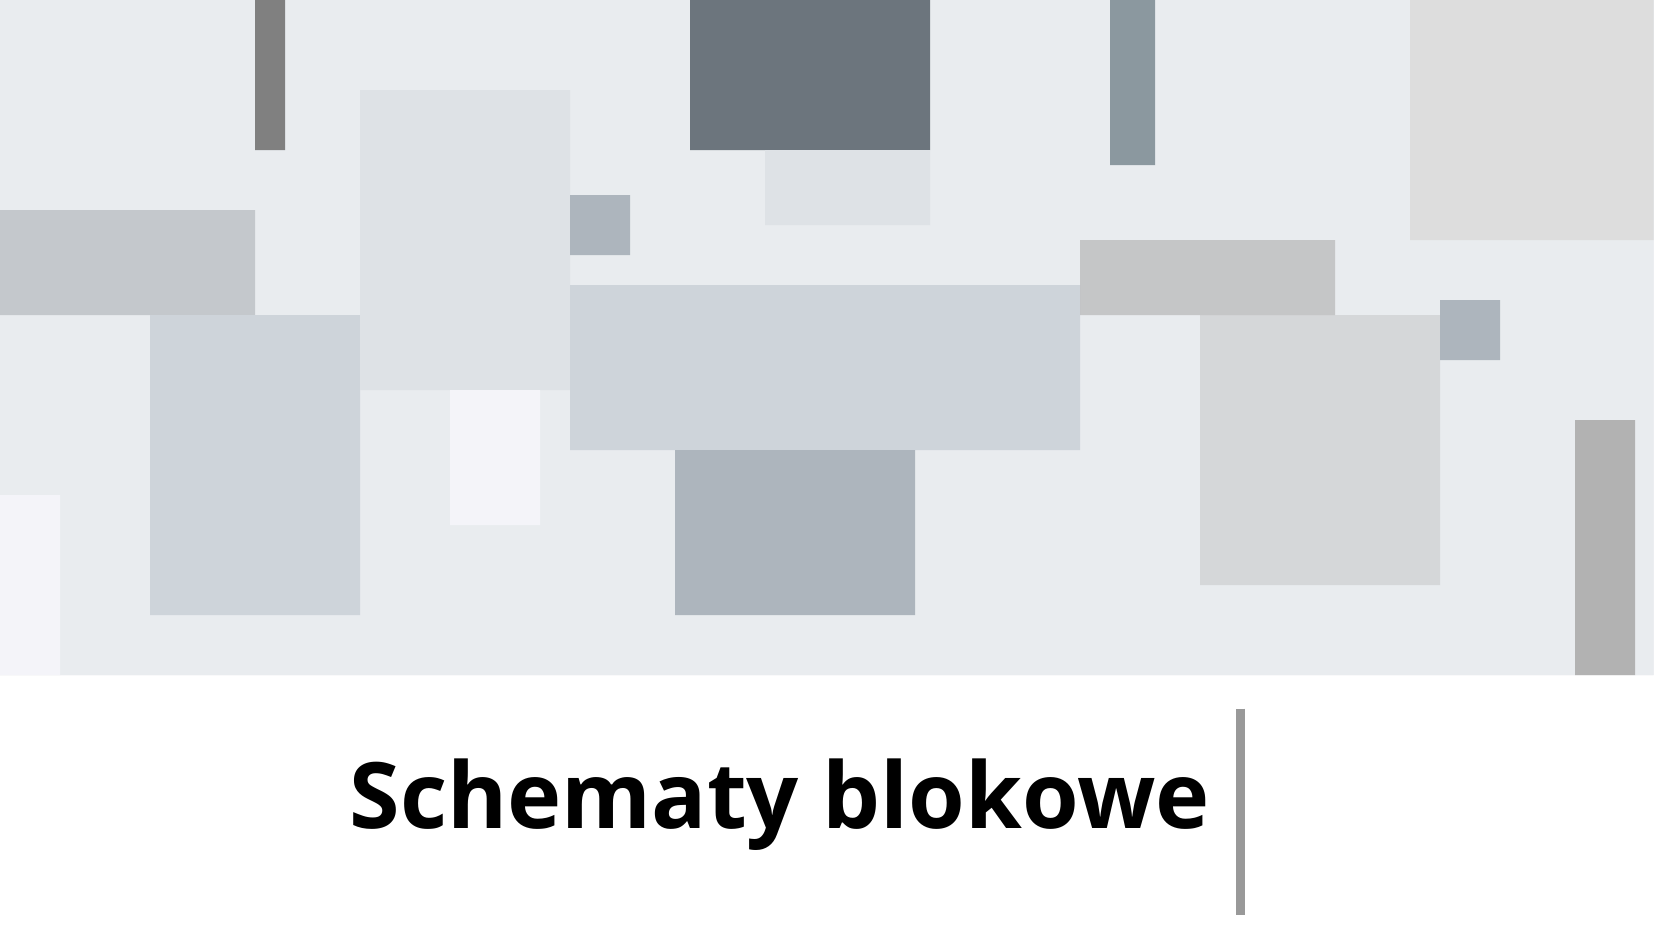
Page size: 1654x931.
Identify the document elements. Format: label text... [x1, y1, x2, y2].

title Schematy blokowe [59, 675, 1211, 912]
